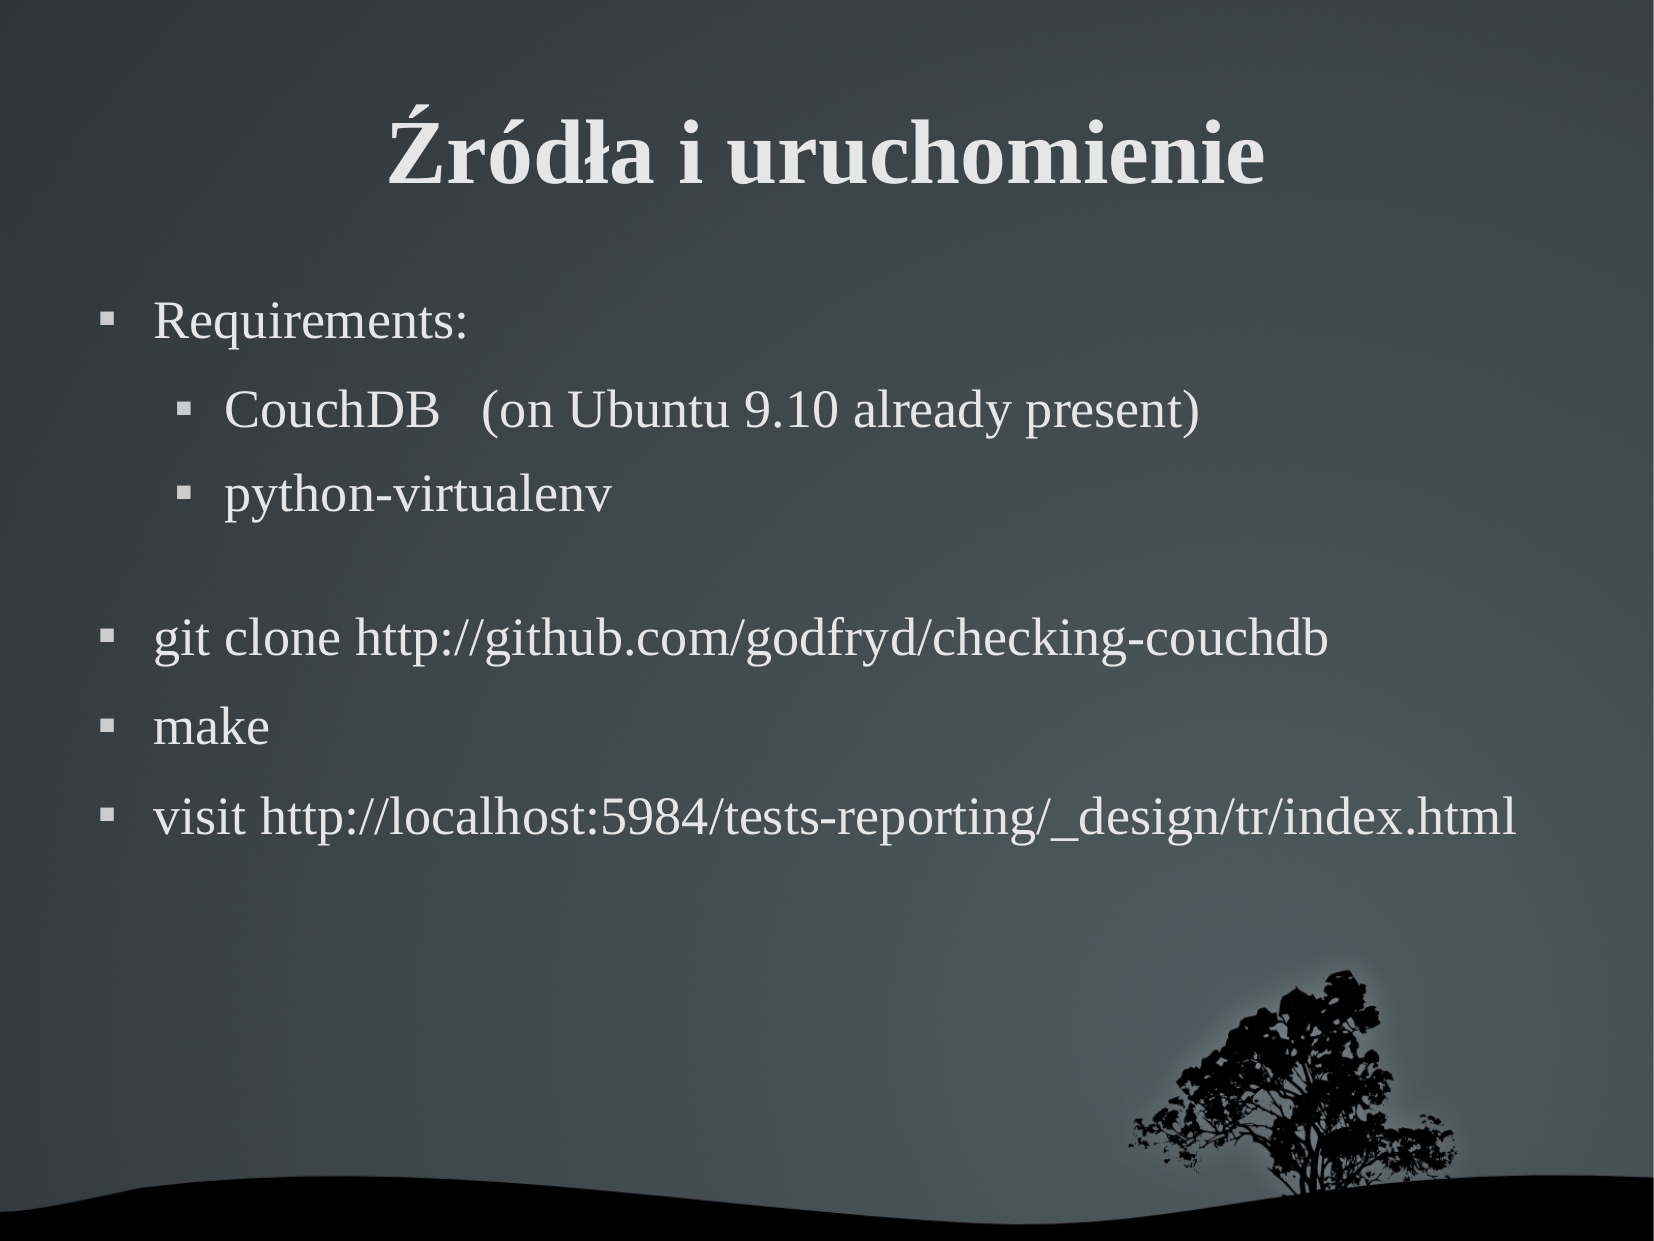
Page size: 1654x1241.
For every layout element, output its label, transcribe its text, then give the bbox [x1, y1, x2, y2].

picture [0, 0, 1654, 1241]
title Źródła i uruchomienie [82, 56, 1571, 250]
list Requirements: CouchDB (on Ubuntu 9.10 already present) python-virtualenv git clone http://github.com/godfryd/checking-couchdb make visit http://localhost:5984/tests-reporting/_design/tr/index.html [82, 290, 1571, 1094]
